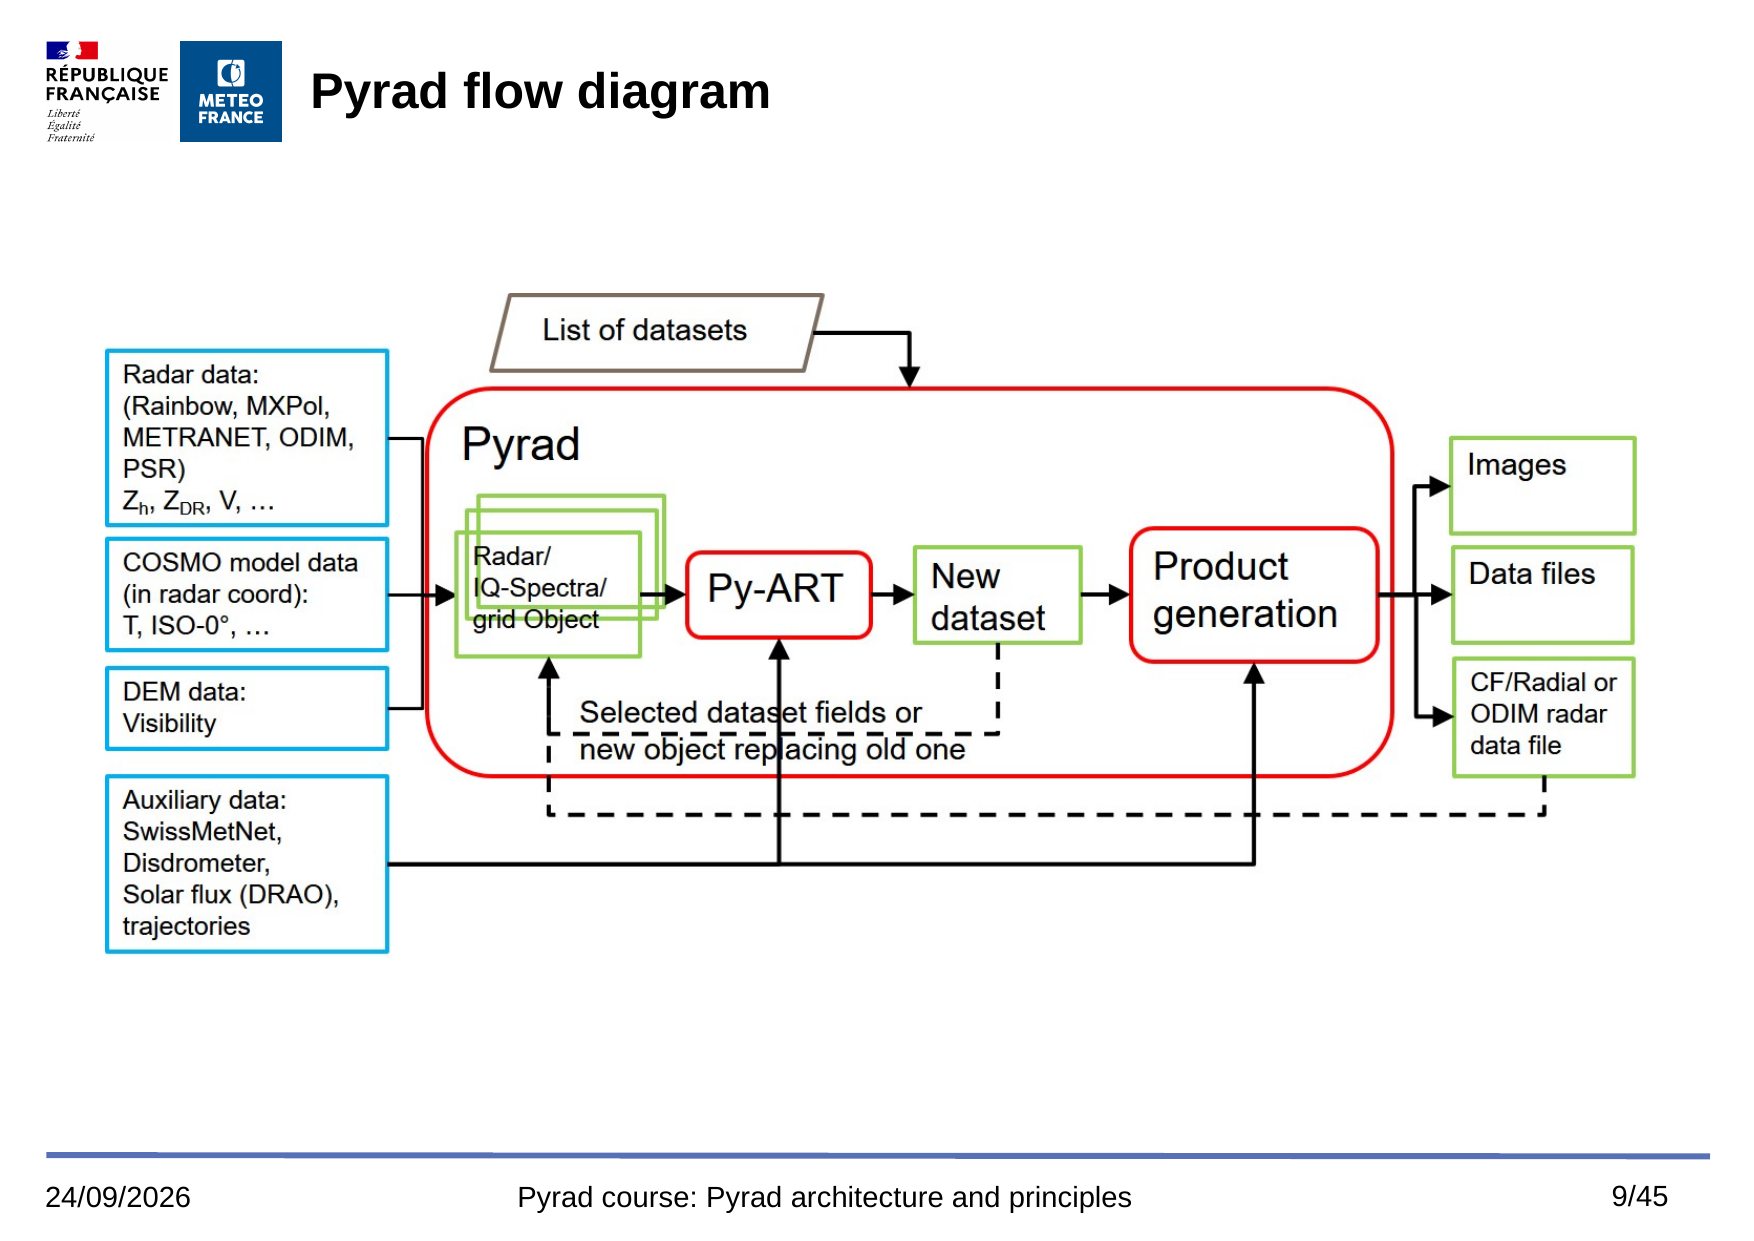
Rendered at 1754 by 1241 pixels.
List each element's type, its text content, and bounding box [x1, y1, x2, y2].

picture [180, 41, 282, 142]
title Pyrad flow diagram [310, 40, 1697, 142]
picture [105, 293, 1641, 958]
picture [46, 41, 172, 142]
